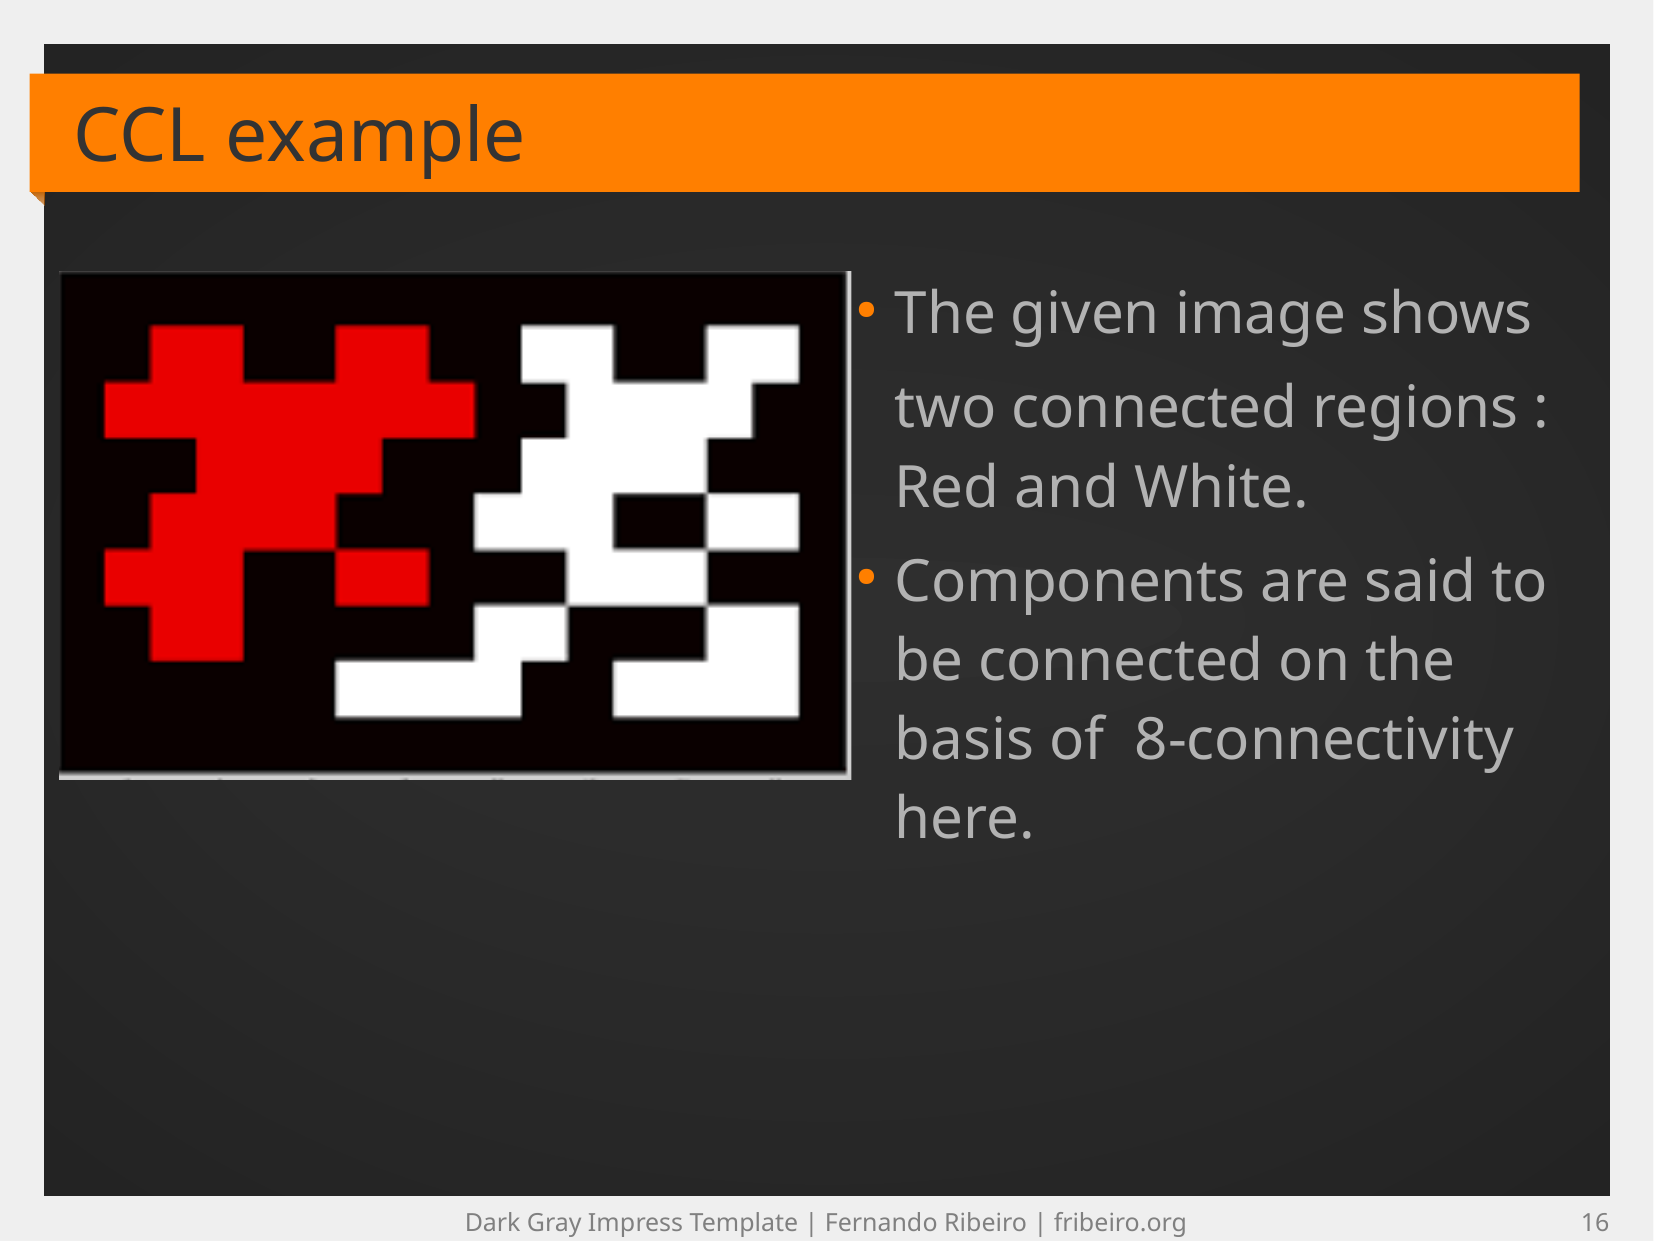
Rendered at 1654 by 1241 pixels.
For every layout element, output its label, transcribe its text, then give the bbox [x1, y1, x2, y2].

picture [59, 271, 826, 780]
title CCL example [73, 73, 1565, 192]
list The given image shows two connected regions : Red and White. Components are said to be connected on the basis of 8-connectivity here. [826, 271, 1583, 1123]
